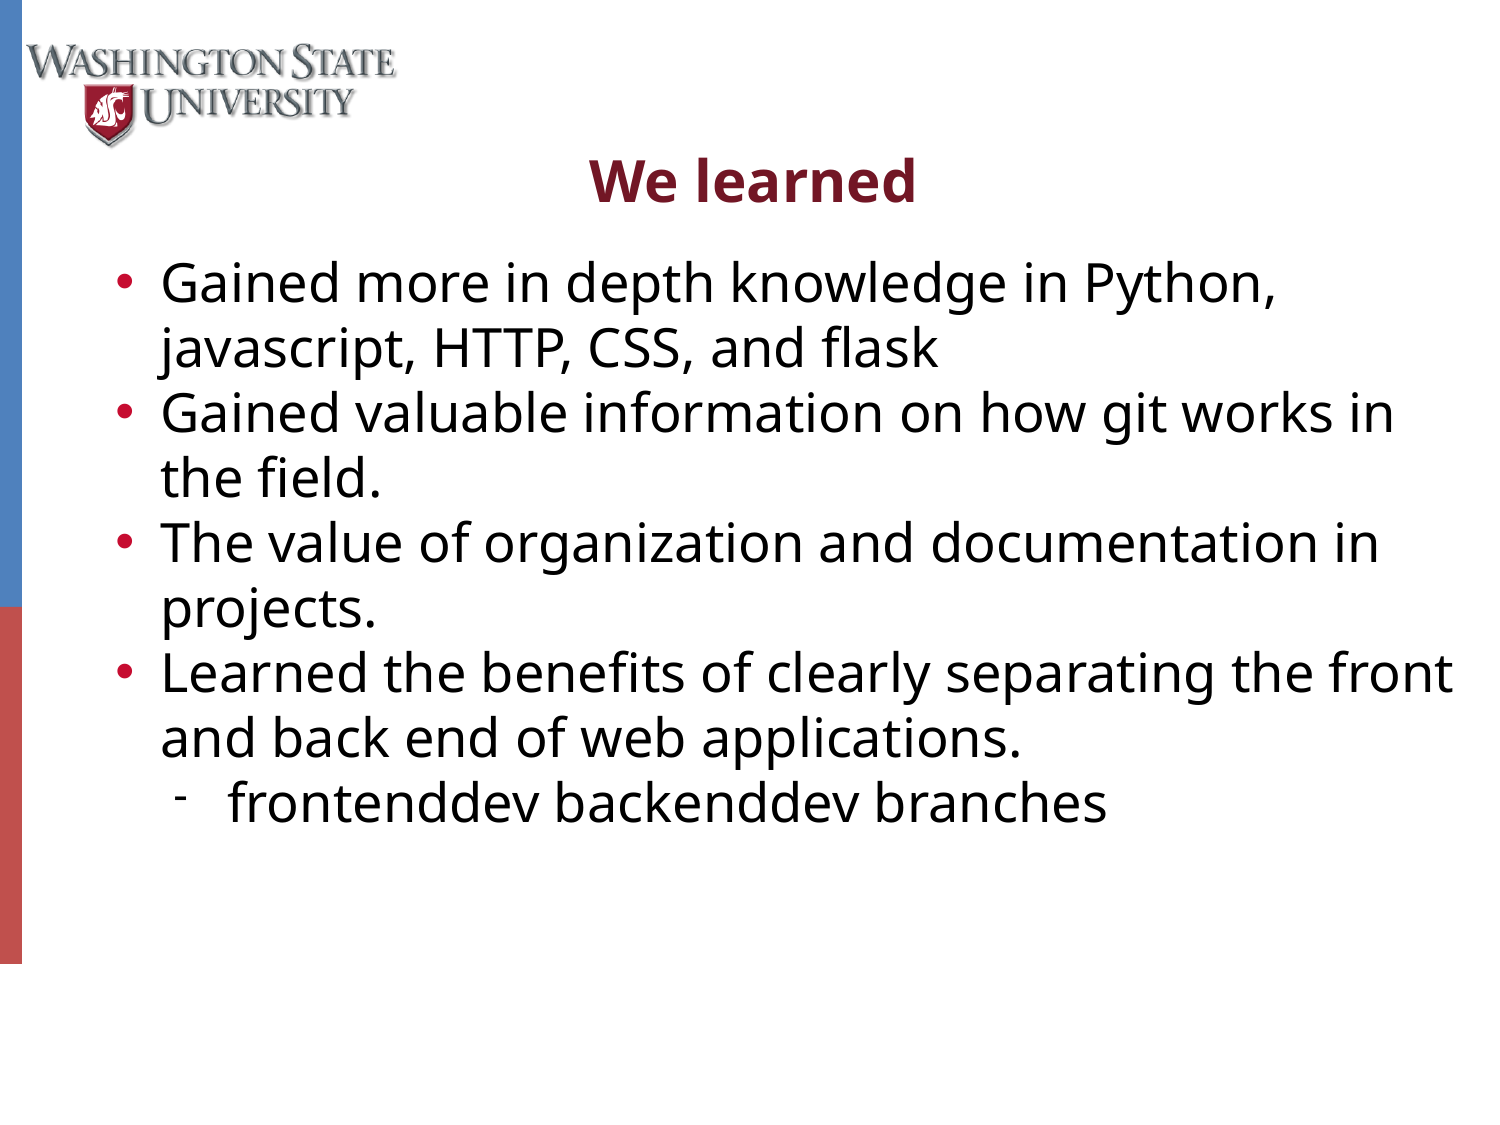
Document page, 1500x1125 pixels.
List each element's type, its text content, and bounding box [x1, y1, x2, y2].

text_box Gained more in depth knowledge in Python, javascript, HTTP, CSS, and flask Gained valuable information on how git works in the field. The value of organization and documentation in projects. Learned the benefits of clearly separating the front and back end of web applications. frontenddev backenddev branches [67, 241, 1473, 778]
picture [0, 0, 426, 178]
text_box We learned [116, 136, 1392, 216]
